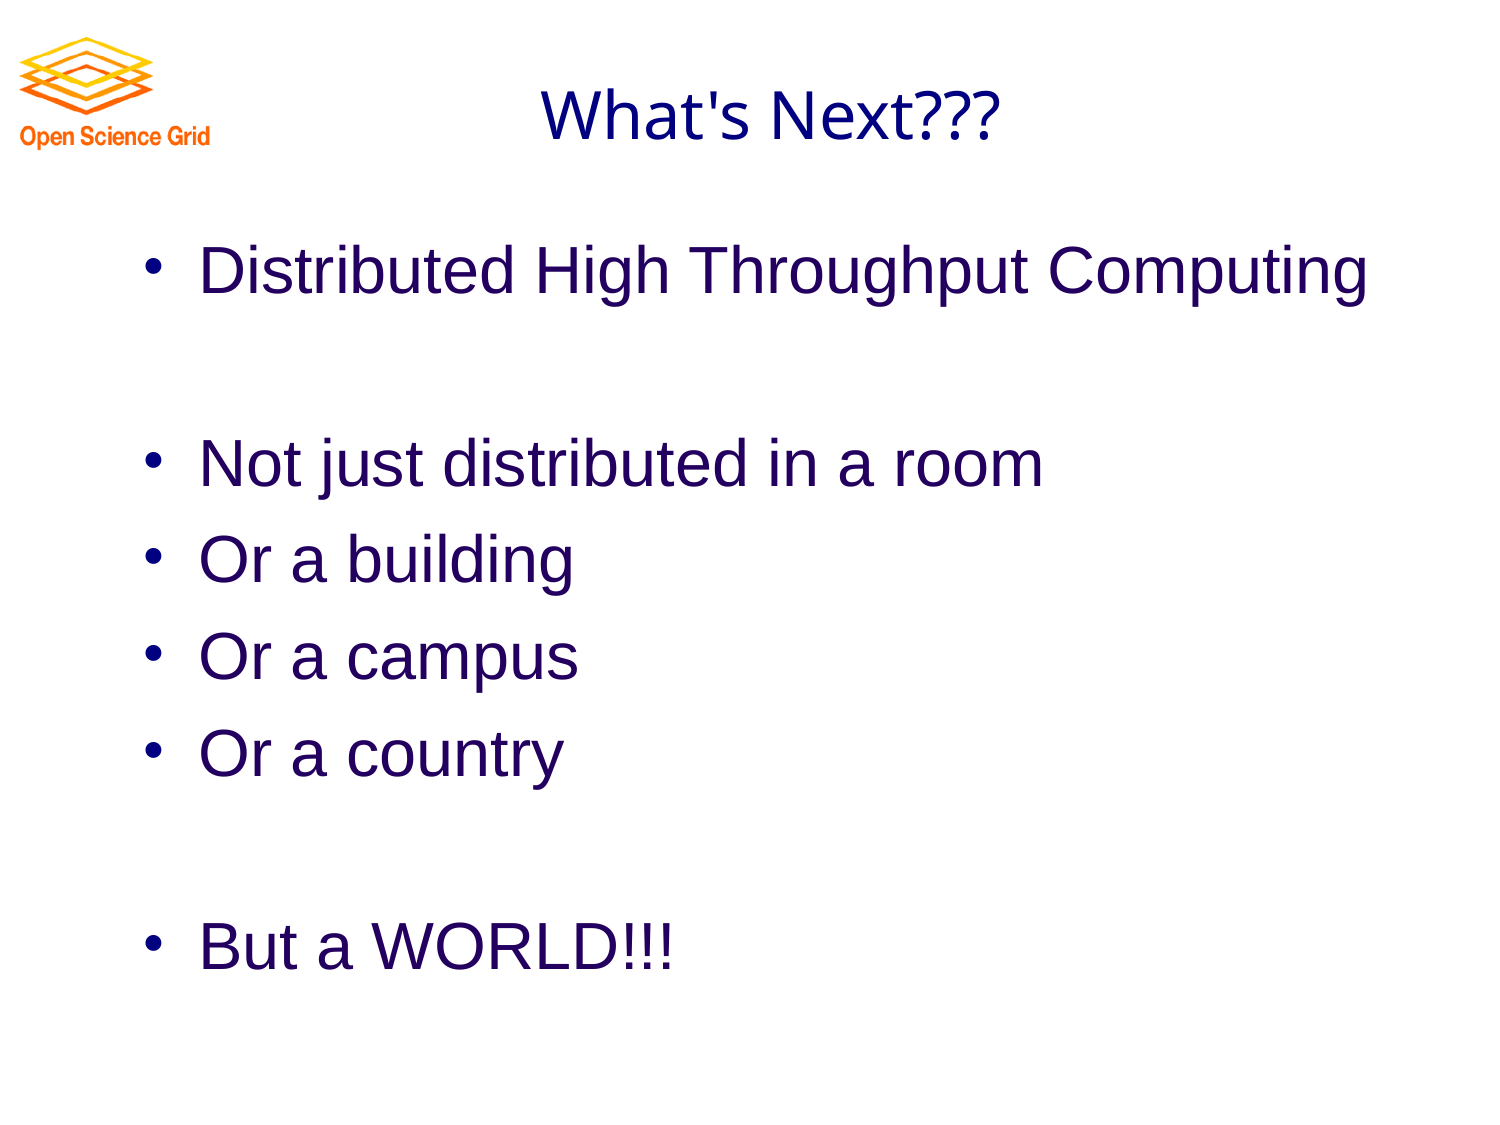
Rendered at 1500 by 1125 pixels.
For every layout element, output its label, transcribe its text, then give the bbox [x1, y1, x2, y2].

picture [0, 14, 229, 167]
list Distributed High Throughput Computing Not just distributed in a room Or a building Or a campus Or a country But a WORLD!!! [127, 218, 1403, 962]
title What's Next??? [201, 18, 1342, 207]
